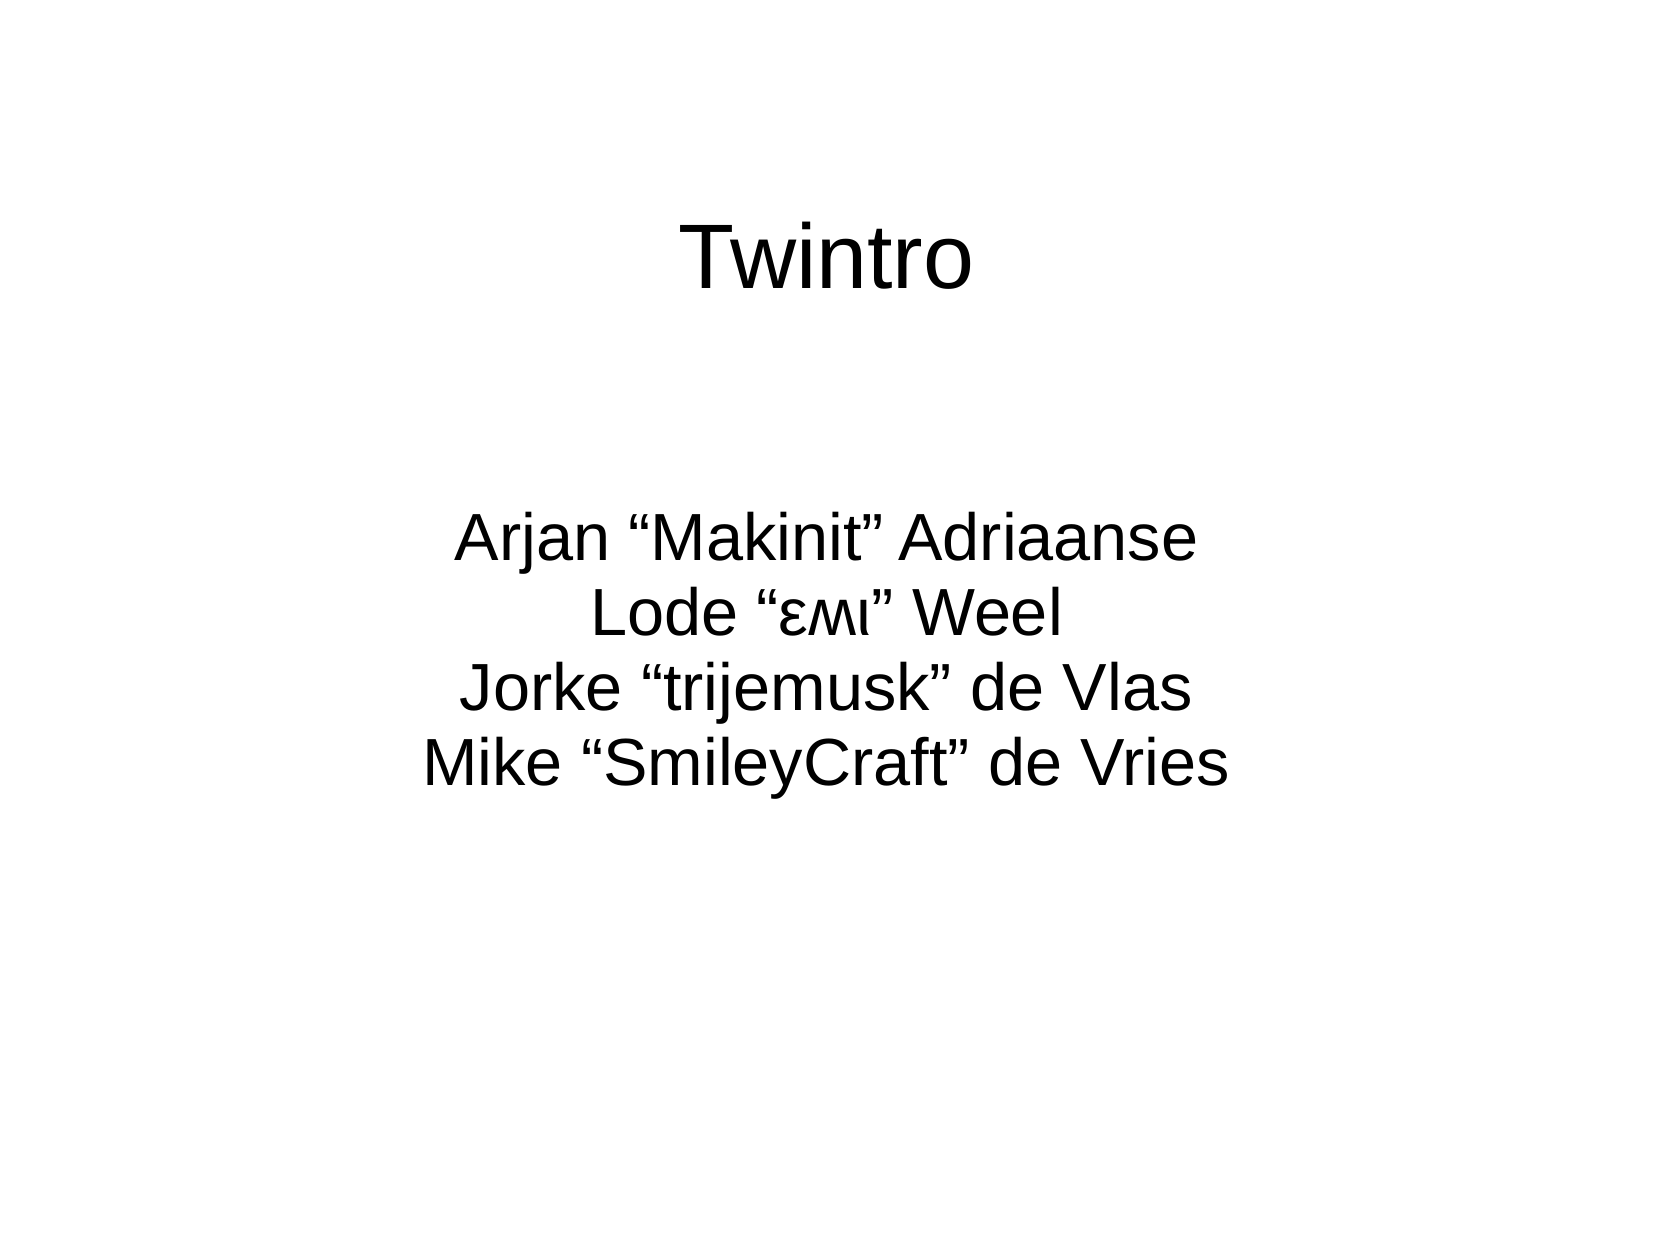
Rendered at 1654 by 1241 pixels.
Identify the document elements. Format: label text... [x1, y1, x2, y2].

title Twintro [82, 152, 1571, 290]
subtitle Arjan “Makinit” Adriaanse Lode “εʍι” Weel Jorke “trijemusk” de Vlas Mike “SmileyCraft” de Vries [82, 290, 1571, 1010]
